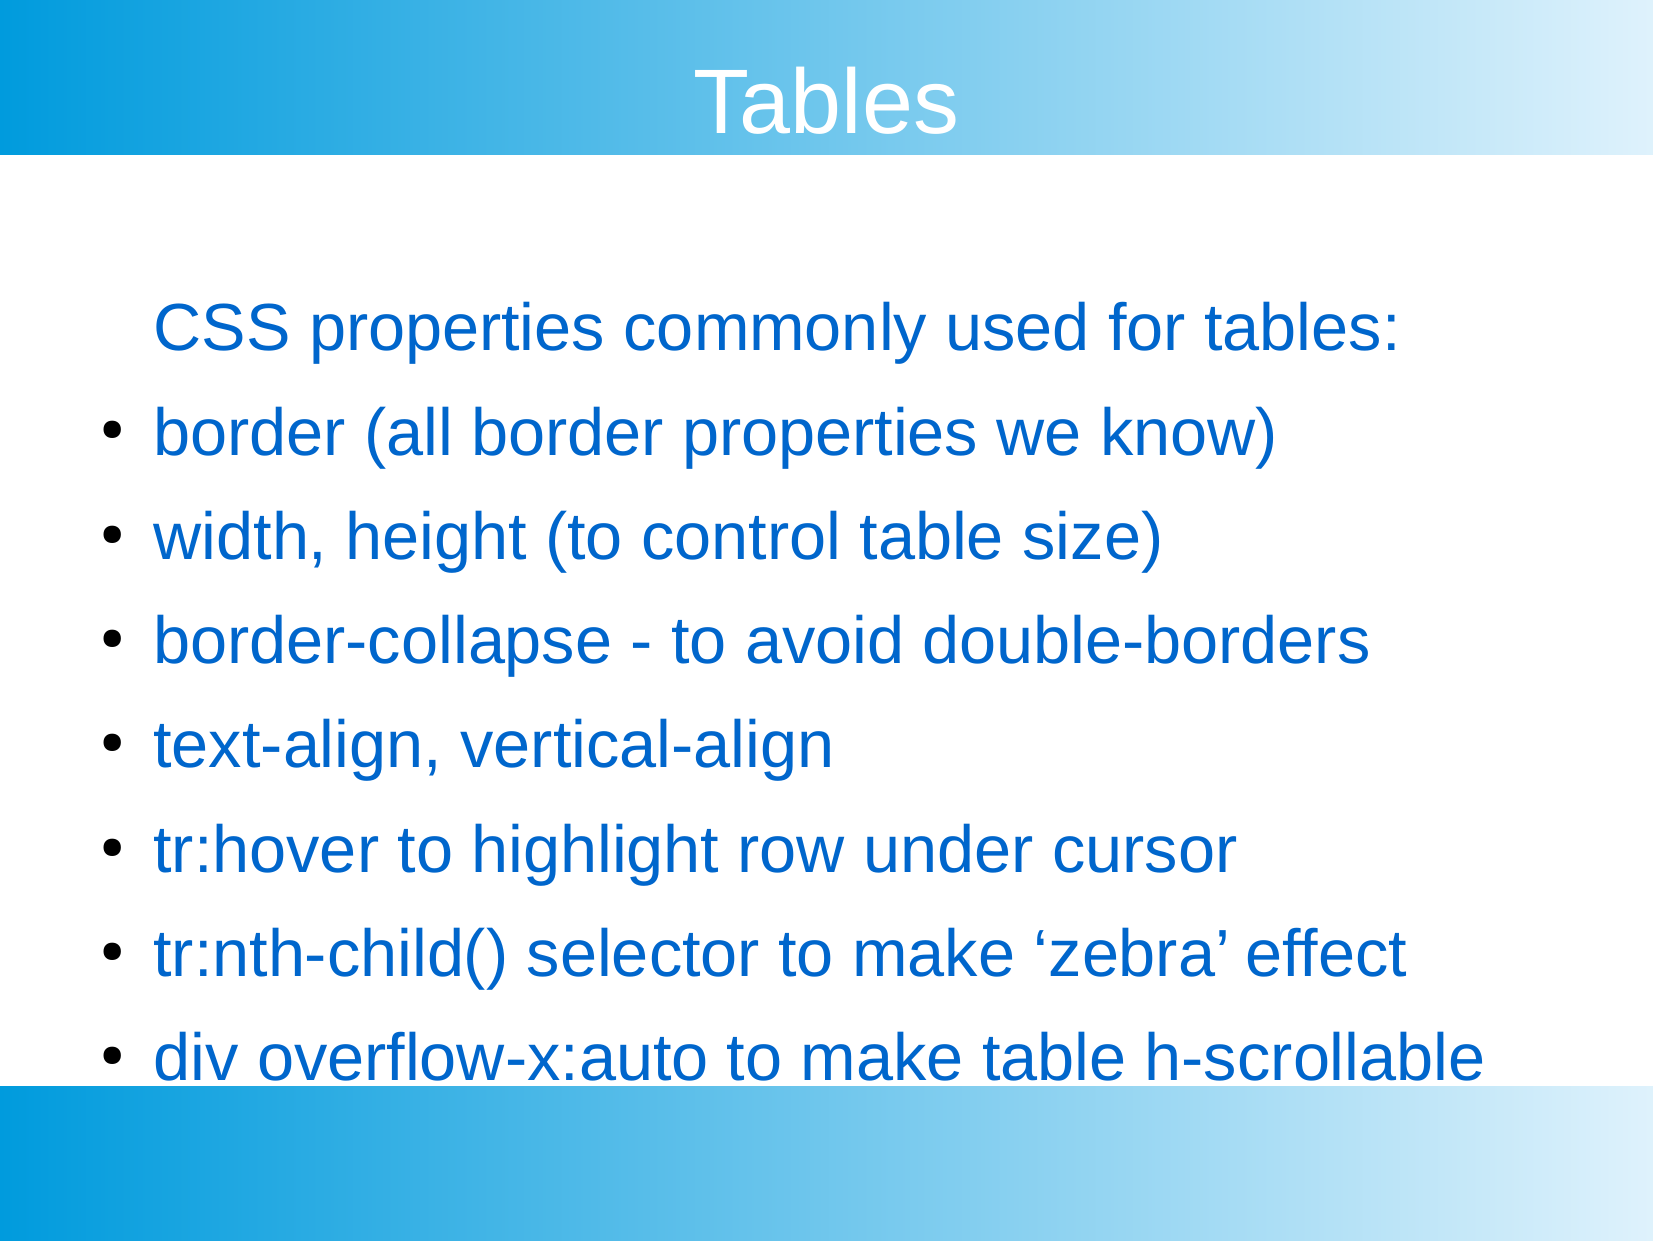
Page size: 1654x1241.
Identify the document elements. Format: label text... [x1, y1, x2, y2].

list CSS properties commonly used for tables: border (all border properties we know) width, height (to control table size) border-collapse - to avoid double-borders text-align, vertical-align tr:hover to highlight row under cursor tr:nth-child() selector to make ‘zebra’ effect div overflow-x:auto to make table h-scrollable [82, 290, 1571, 1010]
title Tables [82, 49, 1571, 155]
